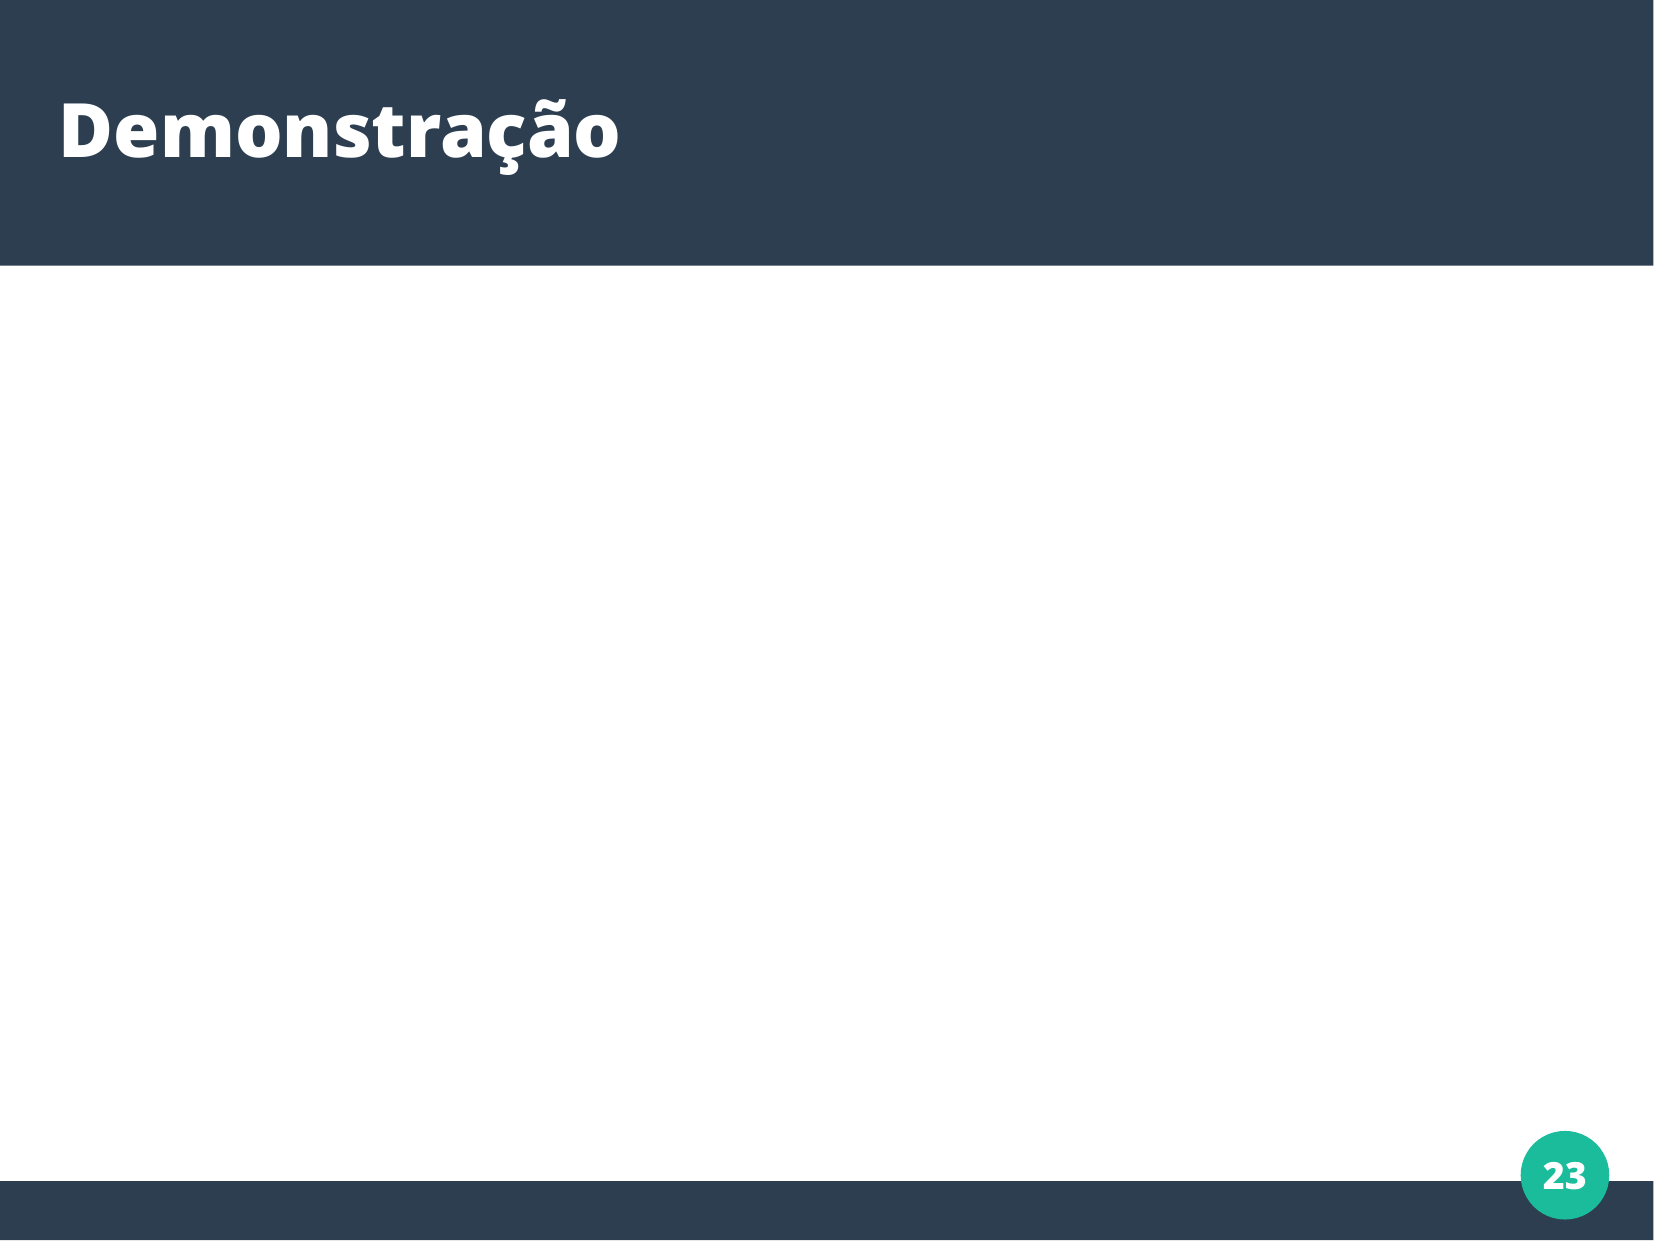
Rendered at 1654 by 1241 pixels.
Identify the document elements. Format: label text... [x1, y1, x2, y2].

title Demonstração [59, 49, 1595, 207]
